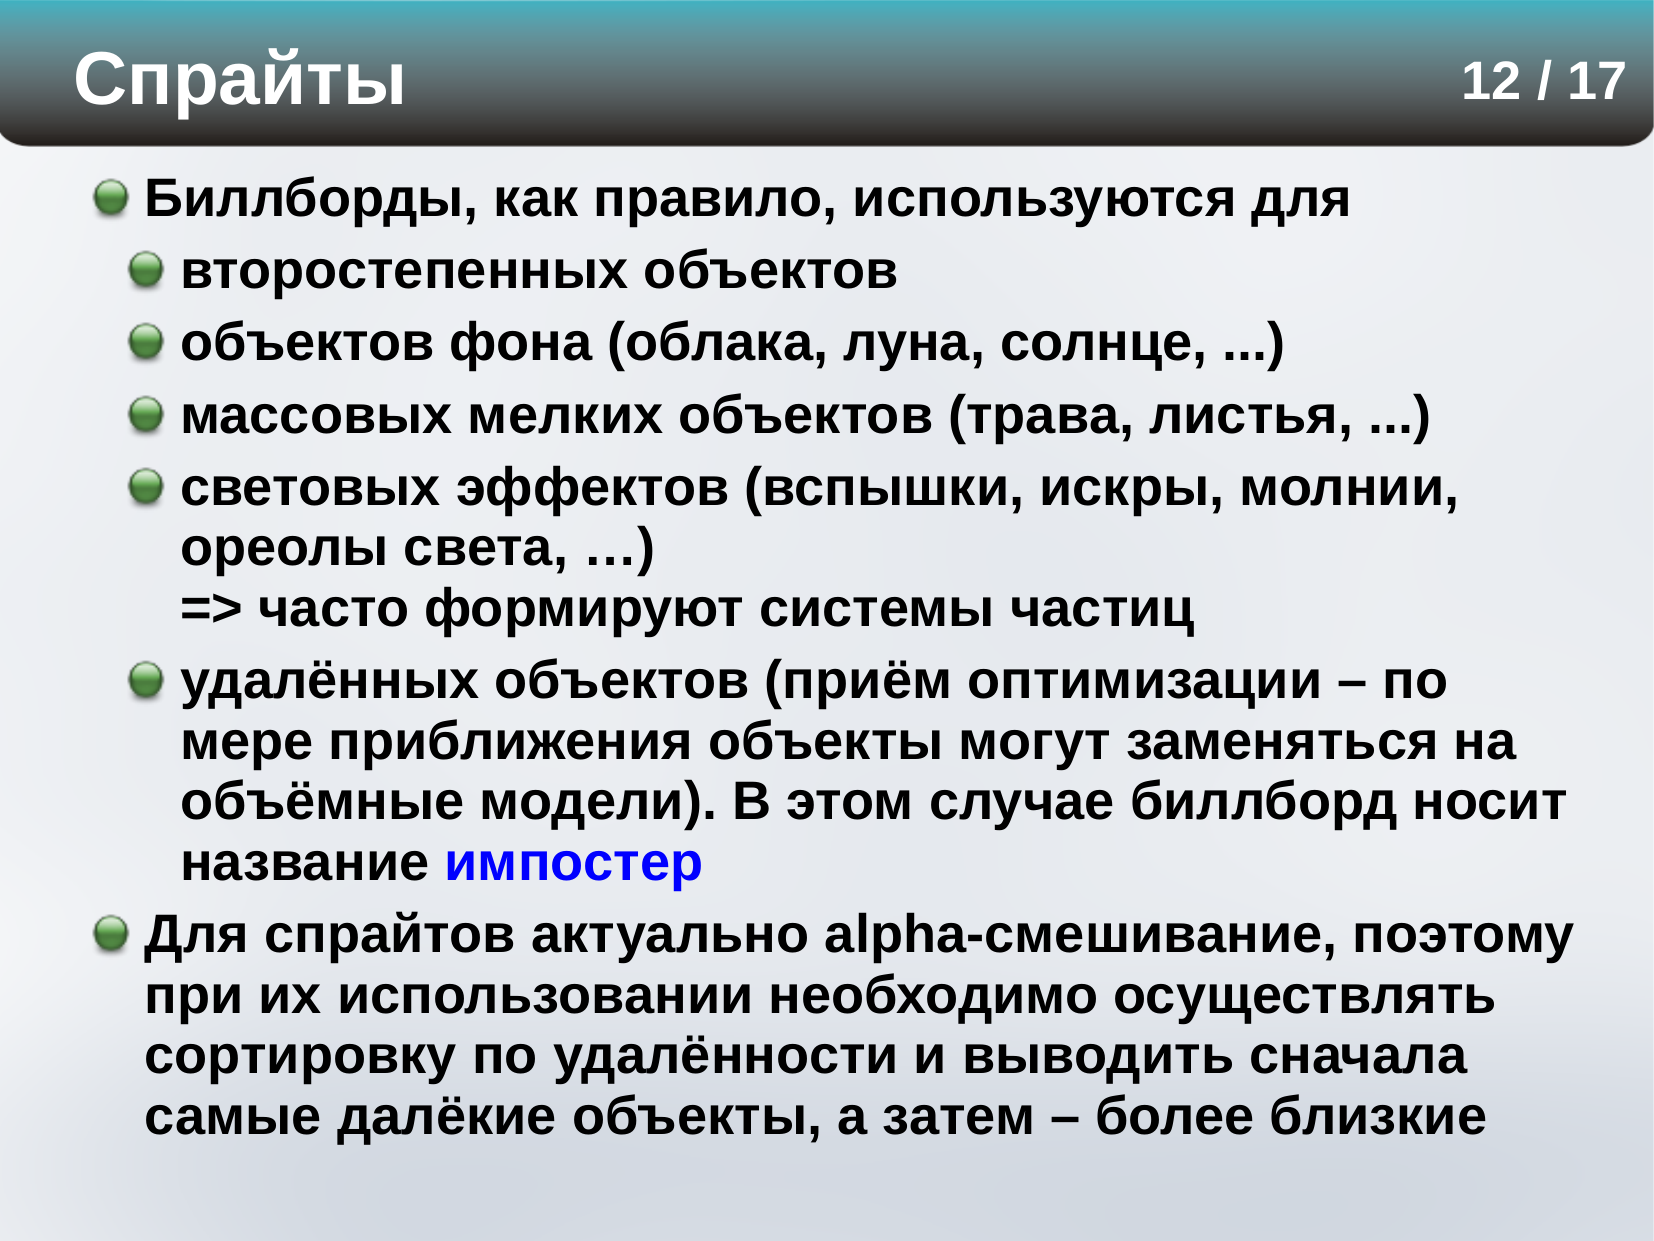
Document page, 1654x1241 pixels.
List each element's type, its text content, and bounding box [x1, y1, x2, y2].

text_box Спрайты [59, 29, 1359, 129]
picture [0, 0, 1654, 1241]
text_box <номер> / 17 [1446, 42, 1654, 119]
text_box Биллборды, как правило, используются для второстепенных объектов объектов фона (облака, луна, солнце, ...) массовых мелких объектов (трава, листья, ...) световых эффектов (вспышки, искры, молнии, ореолы света, …) => часто формируют системы частиц удалённых объектов (приём оптимизации – по мере приближения объекты могут заменяться на объёмные модели). В этом случае биллборд носит название импостер Для спрайтов актуально alpha-смешивание, поэтому при их использовании необходимо осуществлять сортировку по удалённости и выводить сначала самые далёкие объекты, а затем – более близкие [70, 159, 1595, 1154]
